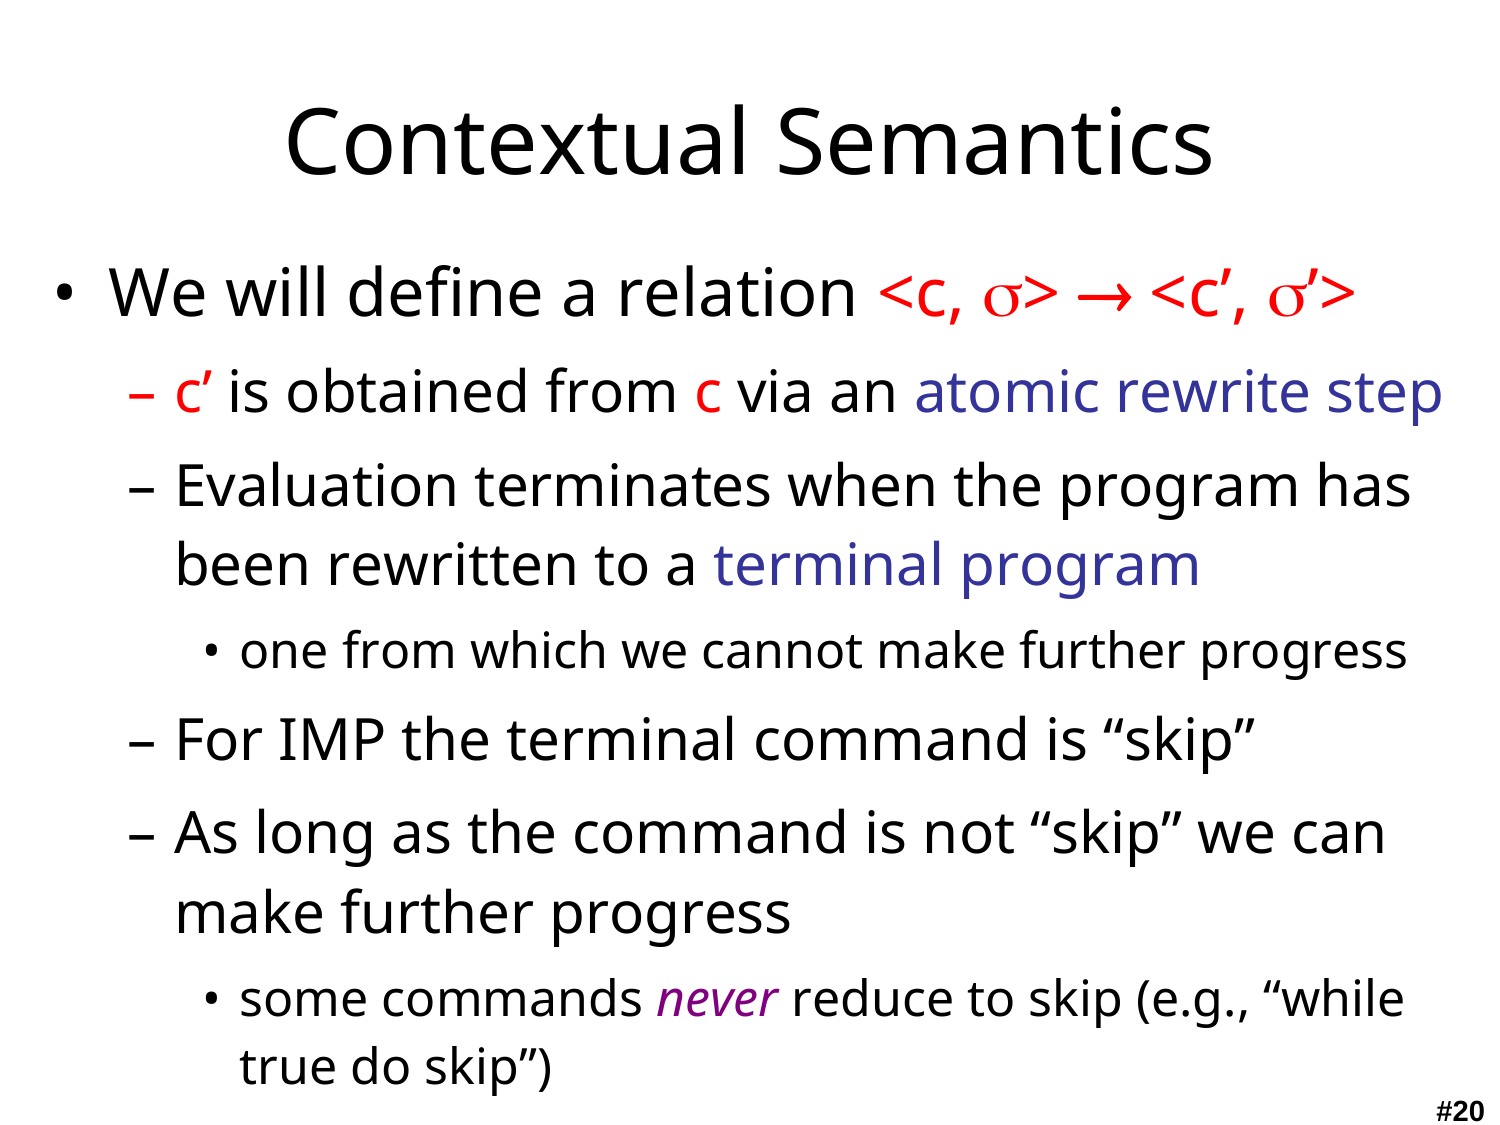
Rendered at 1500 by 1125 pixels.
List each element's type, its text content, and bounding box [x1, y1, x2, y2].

list We will define a relation <c, >  <c’, ’> c’ is obtained from c via an atomic rewrite step Evaluation terminates when the program has been rewritten to a terminal program one from which we cannot make further progress For IMP the terminal command is “skip” As long as the command is not “skip” we can make further progress some commands never reduce to skip (e.g., “while true do skip”) [37, 237, 1463, 1113]
title Contextual Semantics [75, 45, 1426, 233]
